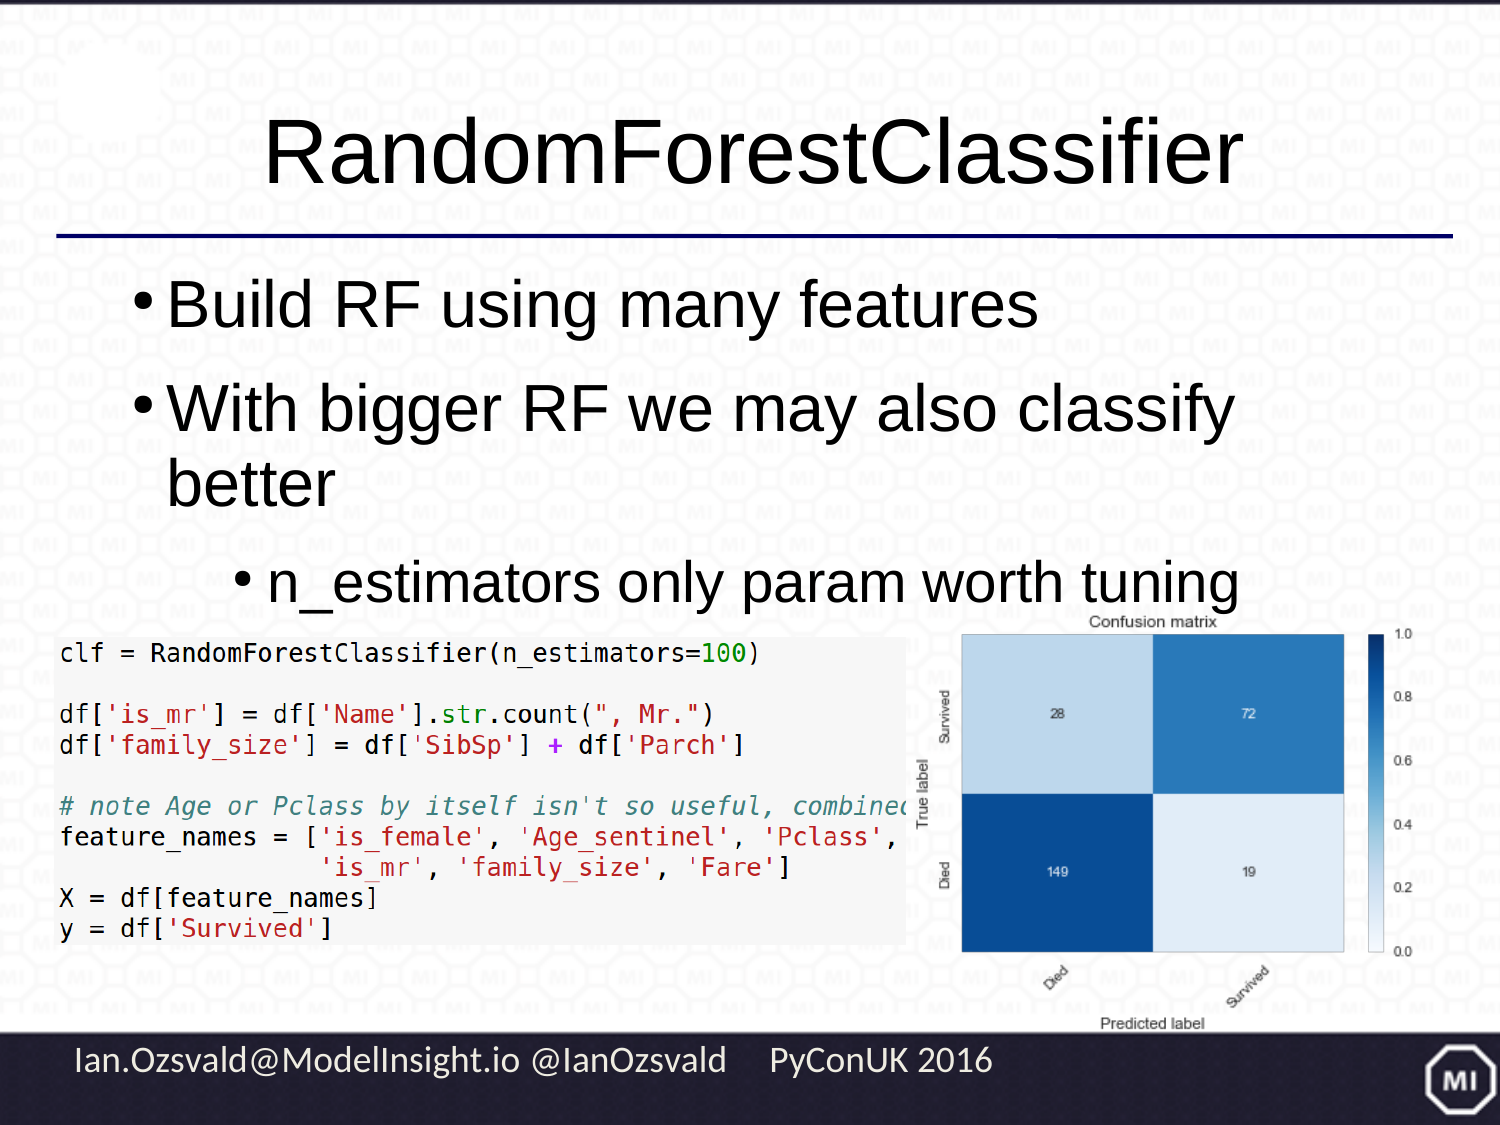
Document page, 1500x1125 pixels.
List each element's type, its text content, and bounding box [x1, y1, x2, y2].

picture [0, 0, 1500, 1125]
list Build RF using many features With bigger RF we may also classify better n_estimators only param worth tuning [75, 263, 1395, 916]
title RandomForestClassifier [56, 59, 1453, 247]
